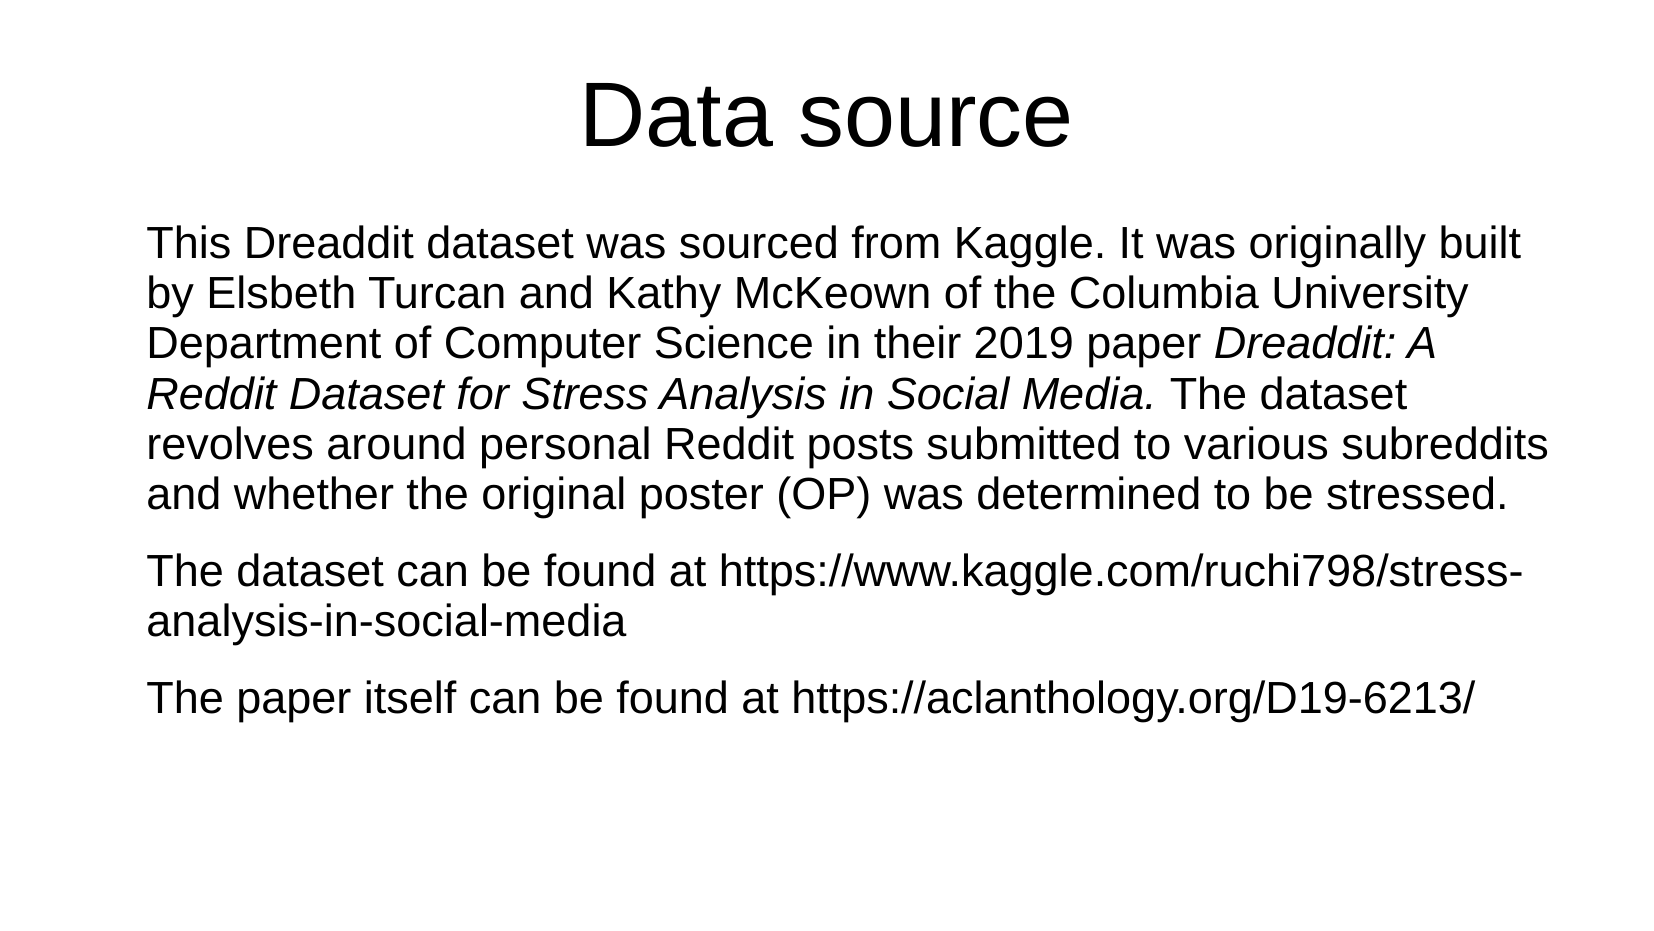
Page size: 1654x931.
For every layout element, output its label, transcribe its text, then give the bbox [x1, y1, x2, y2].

title Data source [82, 37, 1571, 193]
list This Dreaddit dataset was sourced from Kaggle. It was originally built by Elsbeth Turcan and Kathy McKeown of the Columbia University Department of Computer Science in their 2019 paper Dreaddit: A Reddit Dataset for Stress Analysis in Social Media. The dataset revolves around personal Reddit posts submitted to various subreddits and whether the original poster (OP) was determined to be stressed. The dataset can be found at https://www.kaggle.com/ruchi798/stress-analysis-in-social-media The paper itself can be found at https://aclanthology.org/D19-6213/ [82, 217, 1571, 758]
